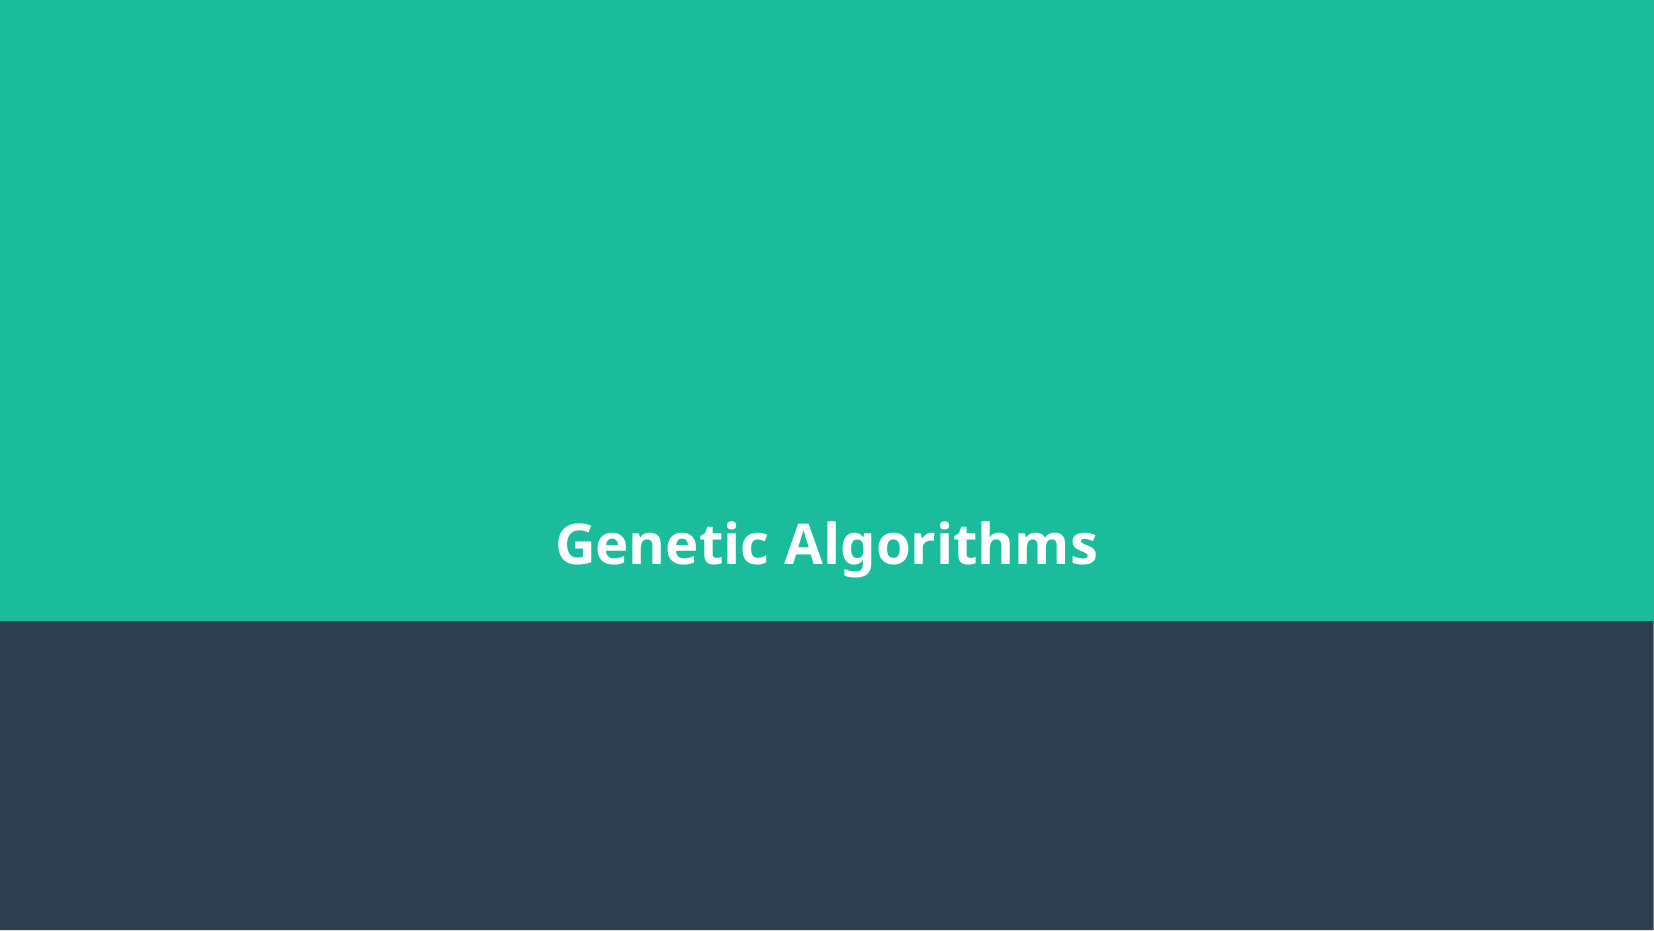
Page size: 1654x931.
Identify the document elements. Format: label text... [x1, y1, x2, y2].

title Genetic Algorithms [59, 465, 1595, 583]
